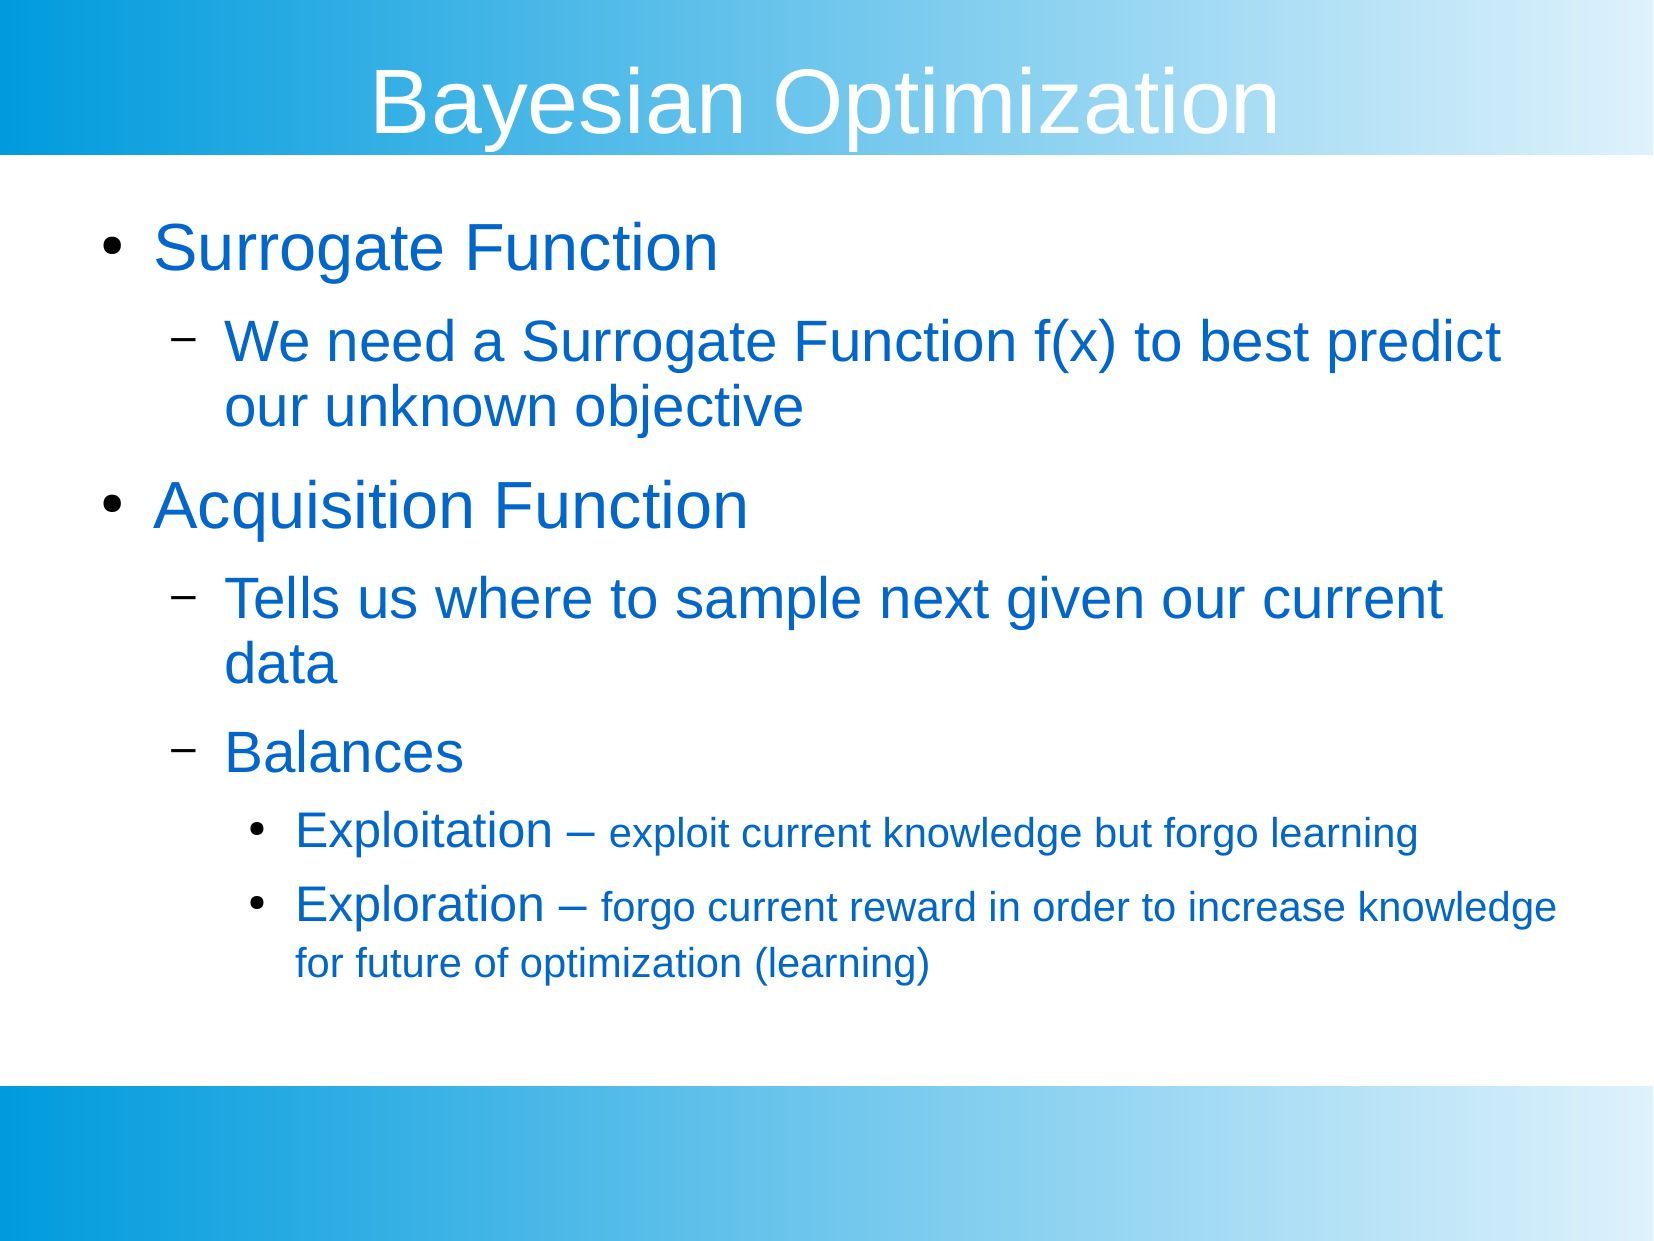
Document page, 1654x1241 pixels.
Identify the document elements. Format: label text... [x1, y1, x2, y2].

list Surrogate Function We need a Surrogate Function f(x) to best predict our unknown objective Acquisition Function Tells us where to sample next given our current data Balances Exploitation – exploit current knowledge but forgo learning Exploration – forgo current reward in order to increase knowledge for future of optimization (learning) [82, 210, 1571, 1010]
title Bayesian Optimization [82, 49, 1571, 155]
